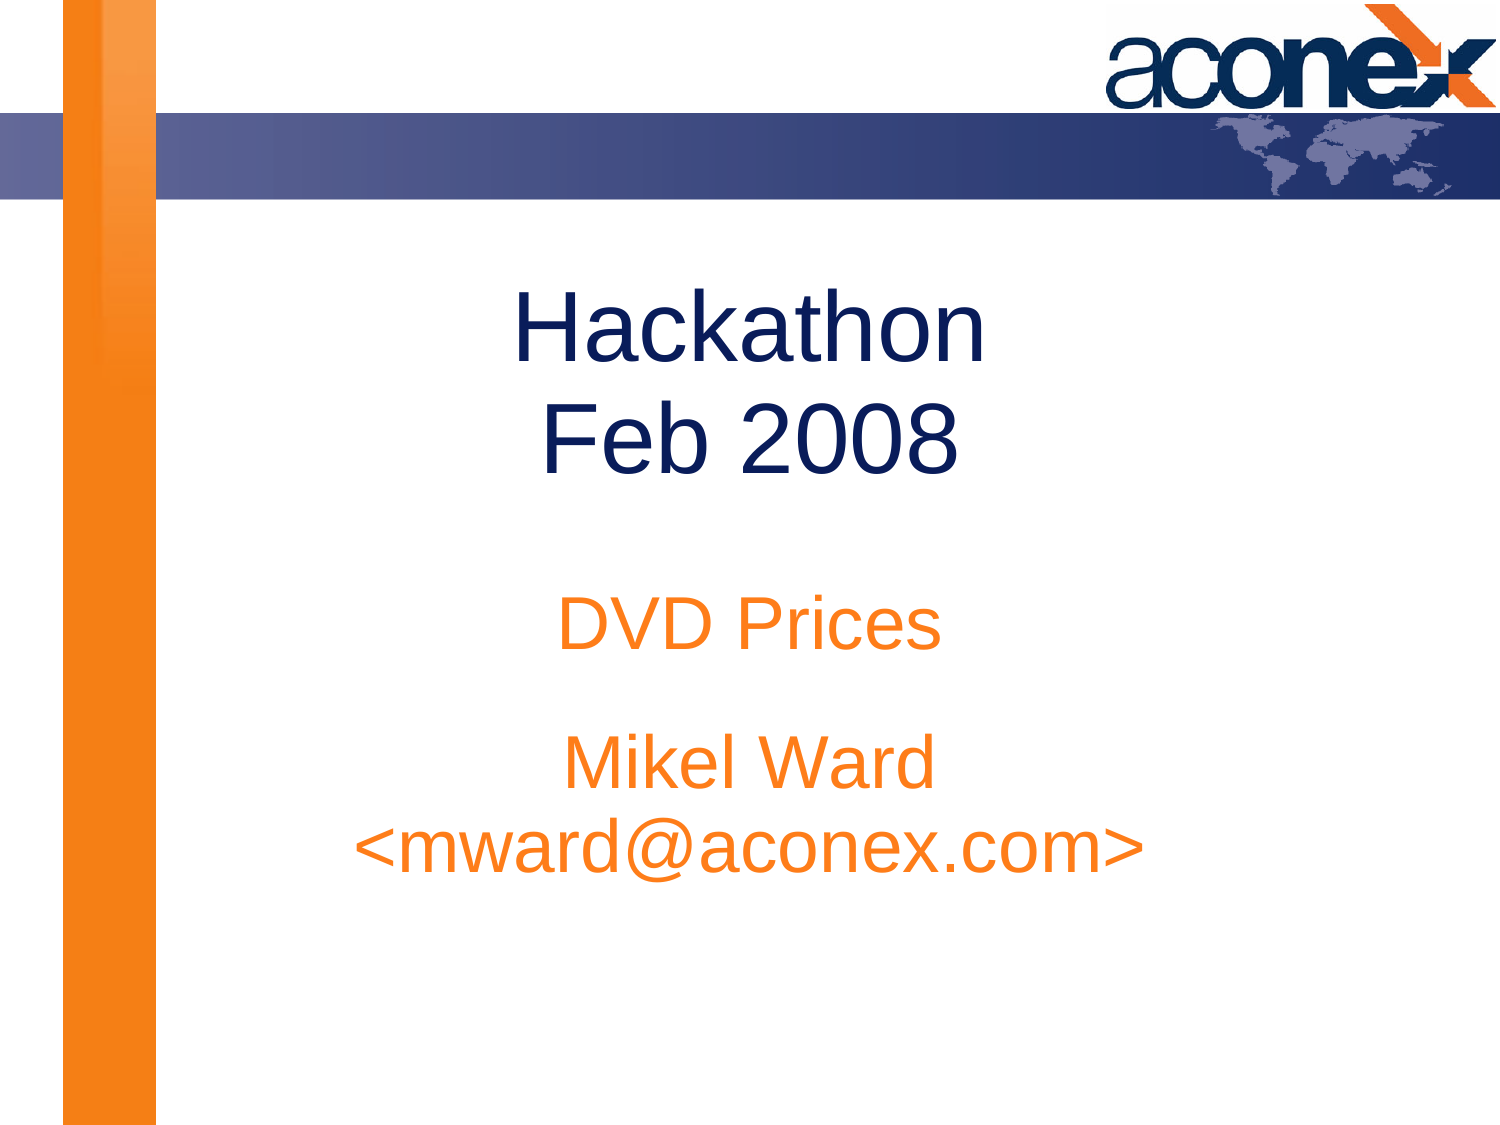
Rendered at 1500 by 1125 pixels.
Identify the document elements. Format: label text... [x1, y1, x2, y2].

title Hackathon Feb 2008 [112, 255, 1388, 511]
chart [1106, 4, 1496, 109]
picture [0, 0, 1500, 1125]
text_box Mikel Ward <mward@aconex.com> [225, 712, 1276, 908]
subtitle DVD Prices [225, 574, 1276, 680]
